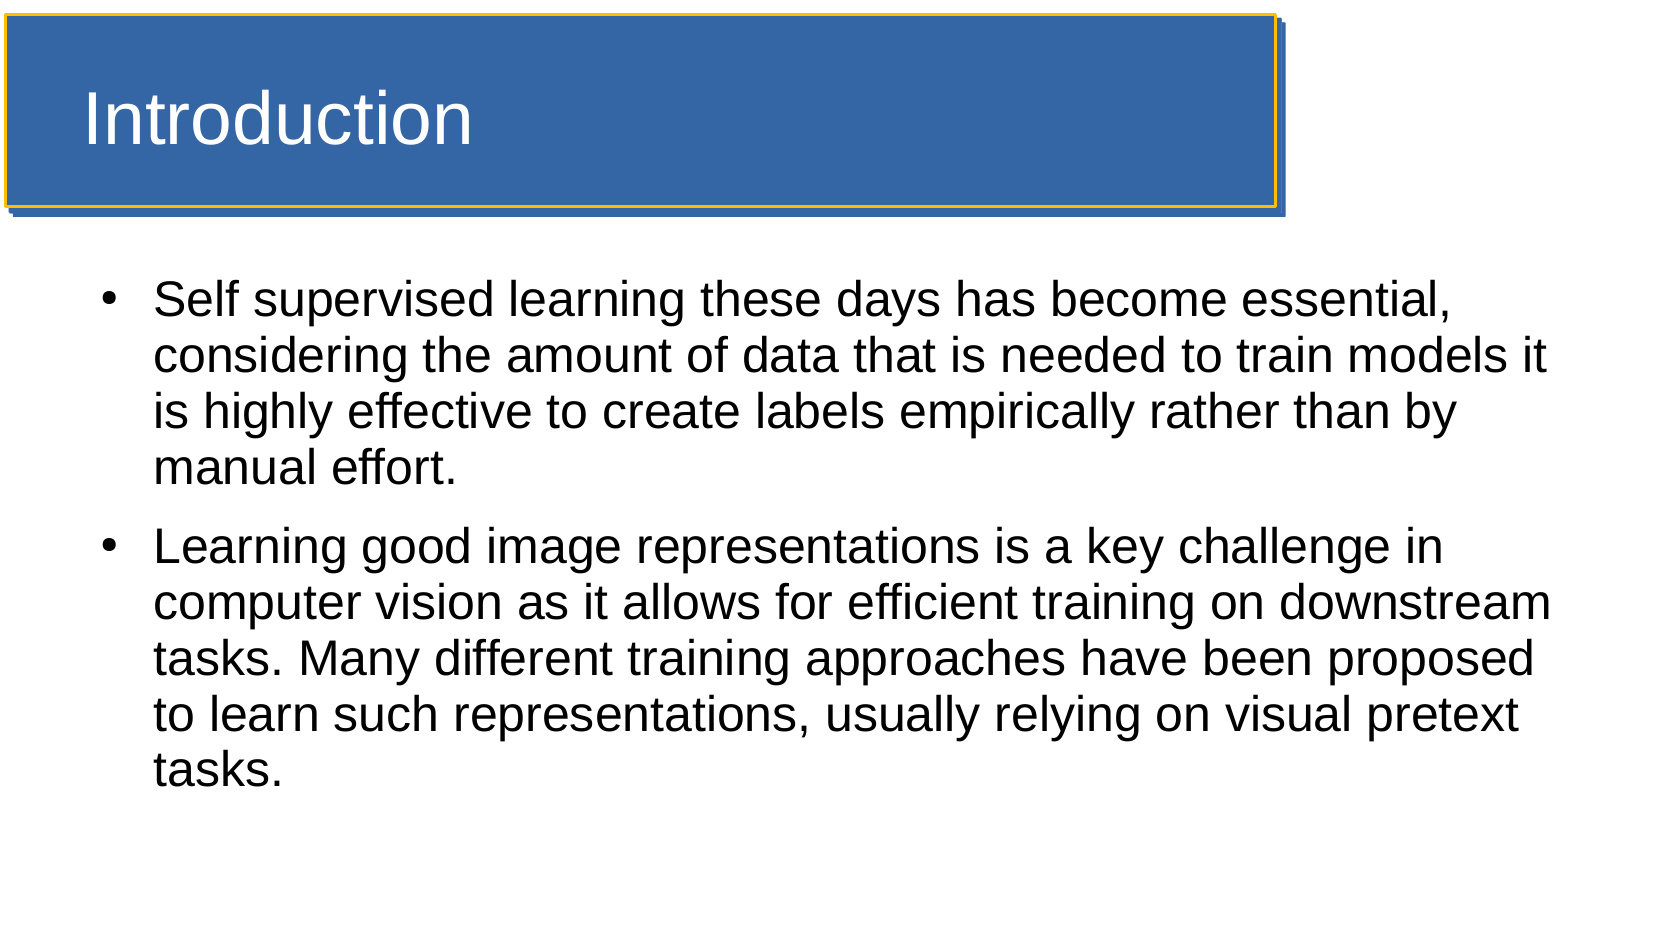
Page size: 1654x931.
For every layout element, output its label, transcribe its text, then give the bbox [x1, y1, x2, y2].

list Self supervised learning these days has become essential, considering the amount of data that is needed to train models it is highly effective to create labels empirically rather than by manual effort. Learning good image representations is a key challenge in computer vision as it allows for efficient training on downstream tasks. Many different training approaches have been proposed to learn such representations, usually relying on visual pretext tasks. [82, 271, 1560, 833]
title Introduction [82, 44, 1235, 192]
